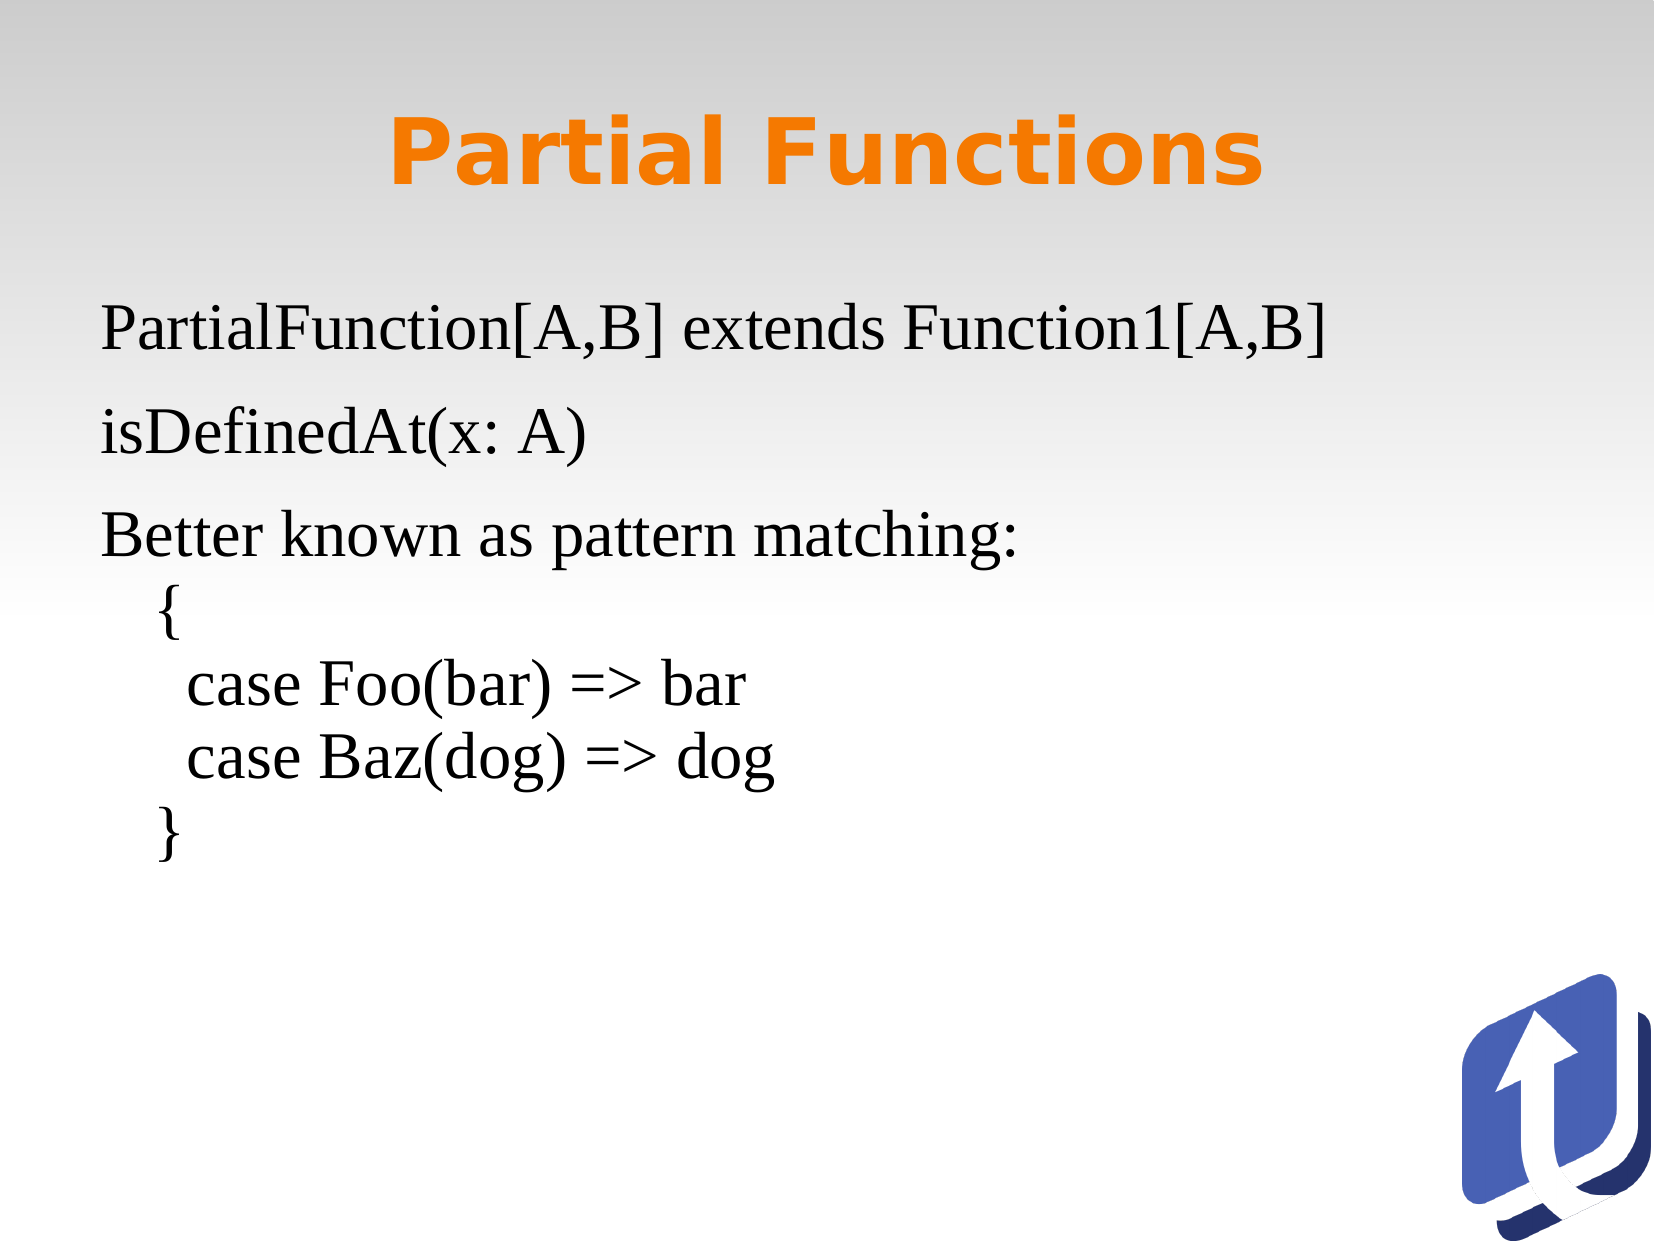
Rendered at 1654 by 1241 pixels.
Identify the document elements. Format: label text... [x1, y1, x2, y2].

list PartialFunction[A,B] extends Function1[A,B] isDefinedAt(x: A) Better known as pattern matching: { case Foo(bar) => bar case Baz(dog) => dog } [82, 290, 1571, 1094]
picture [1462, 974, 1651, 1241]
title Partial Functions [82, 56, 1571, 250]
